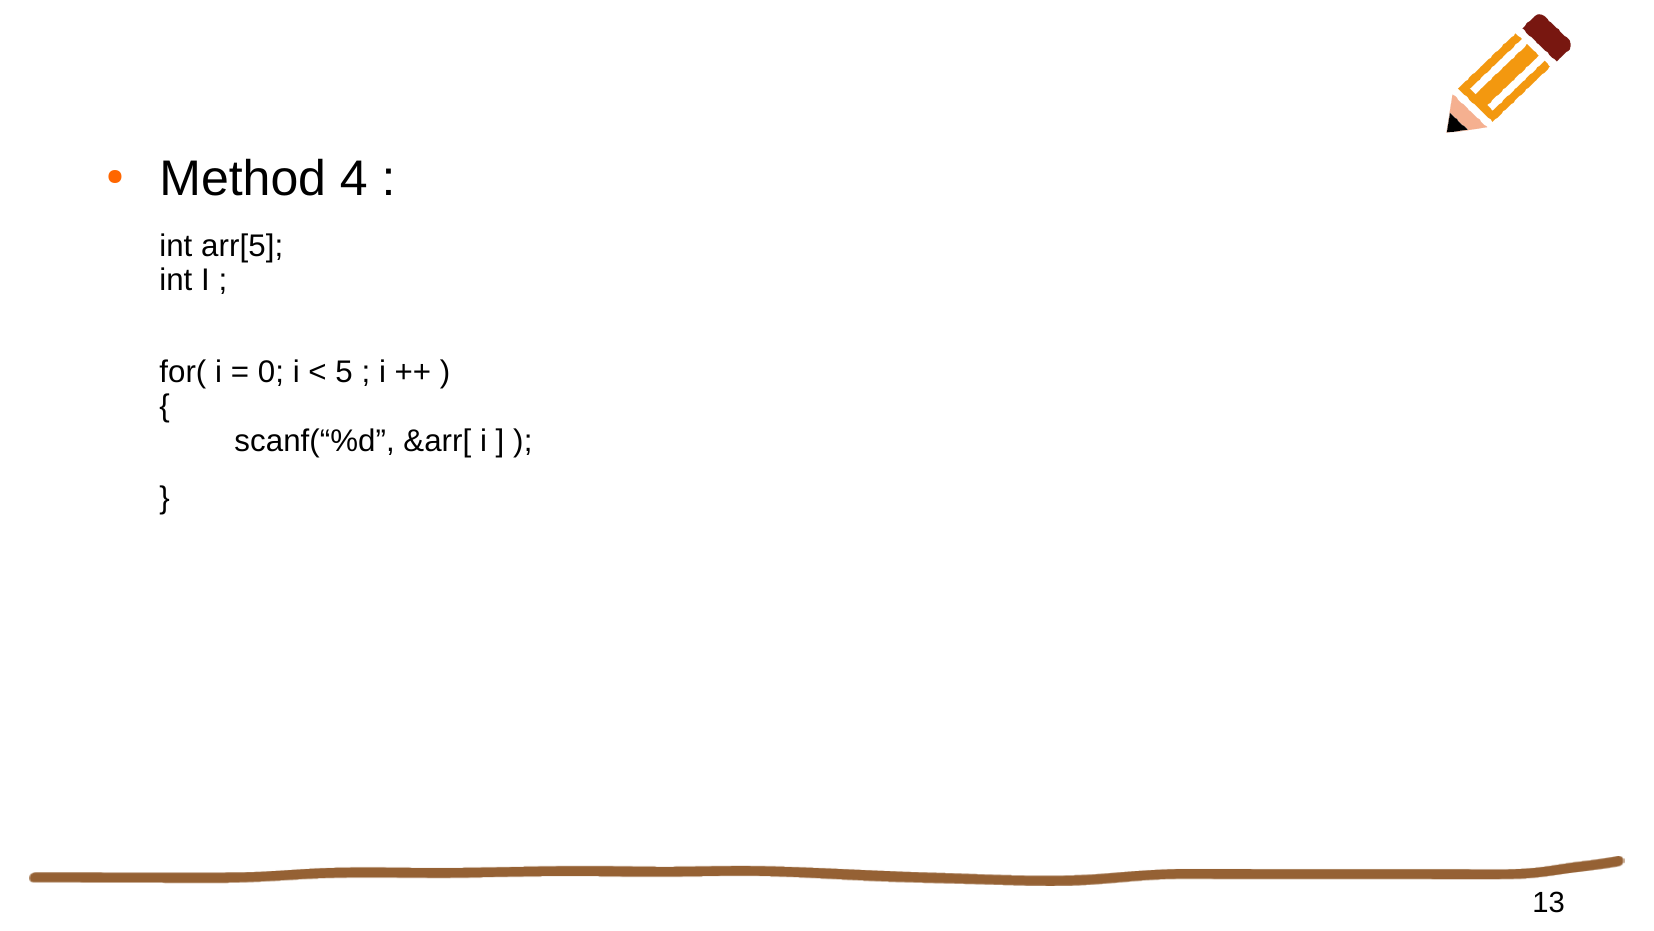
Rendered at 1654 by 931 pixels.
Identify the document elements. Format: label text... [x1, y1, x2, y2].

picture [29, 856, 1625, 886]
picture [1446, 14, 1571, 133]
list Method 4 : int arr[5]; int I ; for( i = 0; i < 5 ; i ++ ) { scanf(“%d”, &arr[ i ] ); } [88, 150, 1426, 857]
